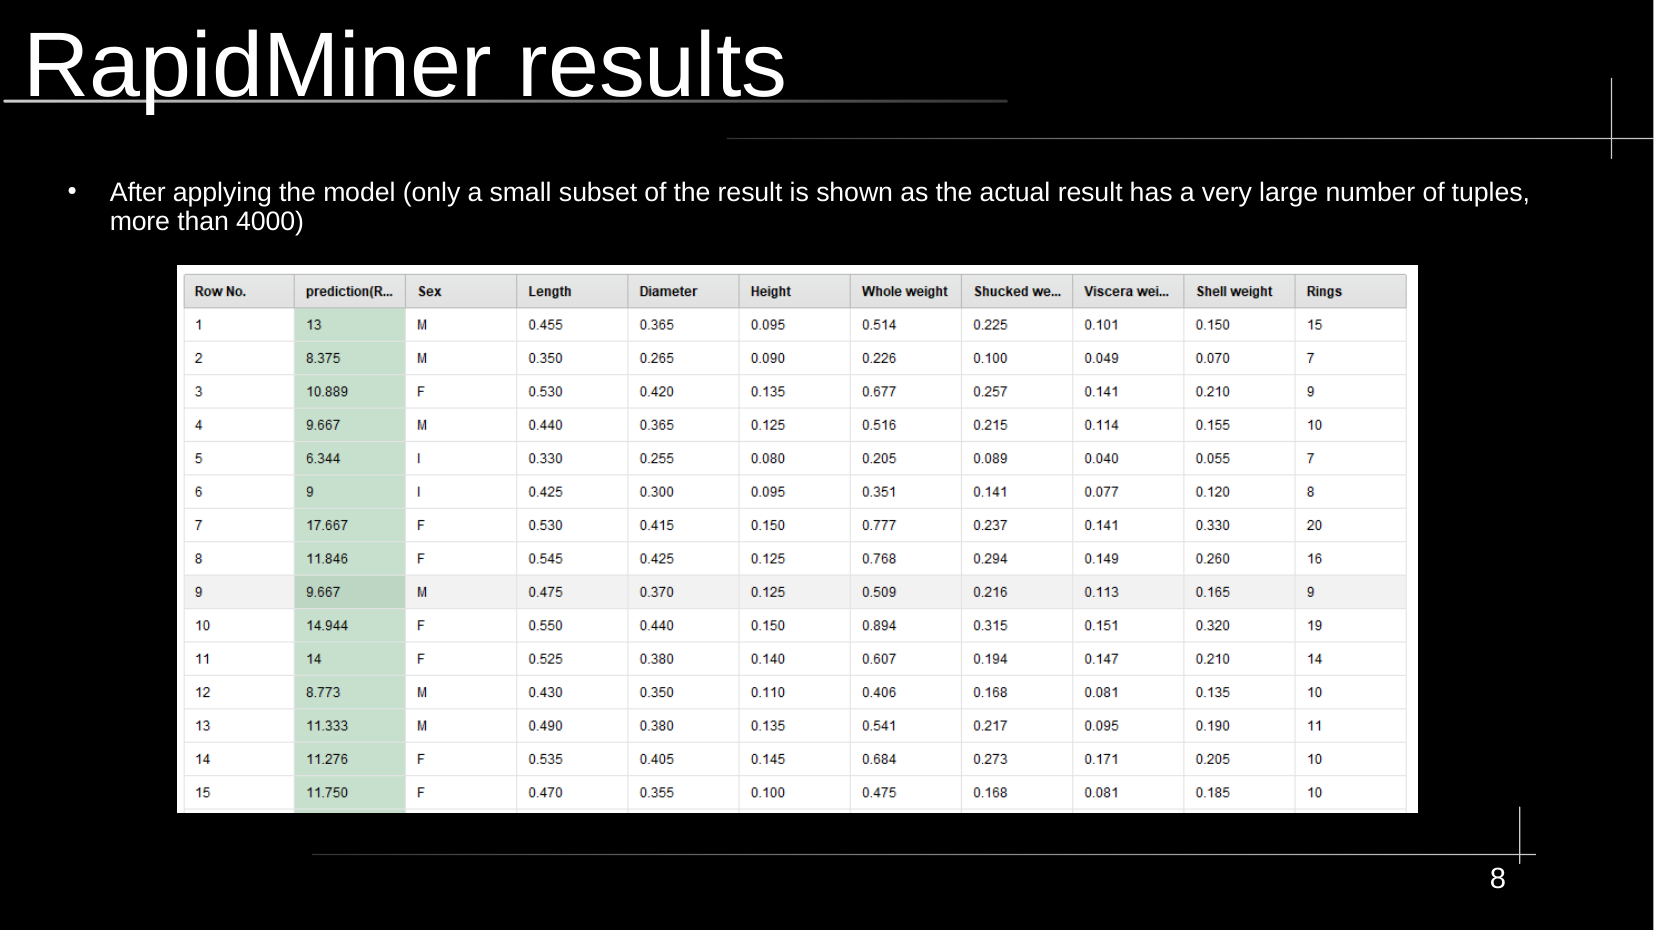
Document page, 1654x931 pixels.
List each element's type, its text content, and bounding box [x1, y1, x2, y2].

picture [177, 265, 1418, 813]
title RapidMiner results [23, 11, 1589, 119]
list After applying the model (only a small subset of the result is shown as the actual result has a very large number of tuples, more than 4000) [53, 177, 1565, 237]
